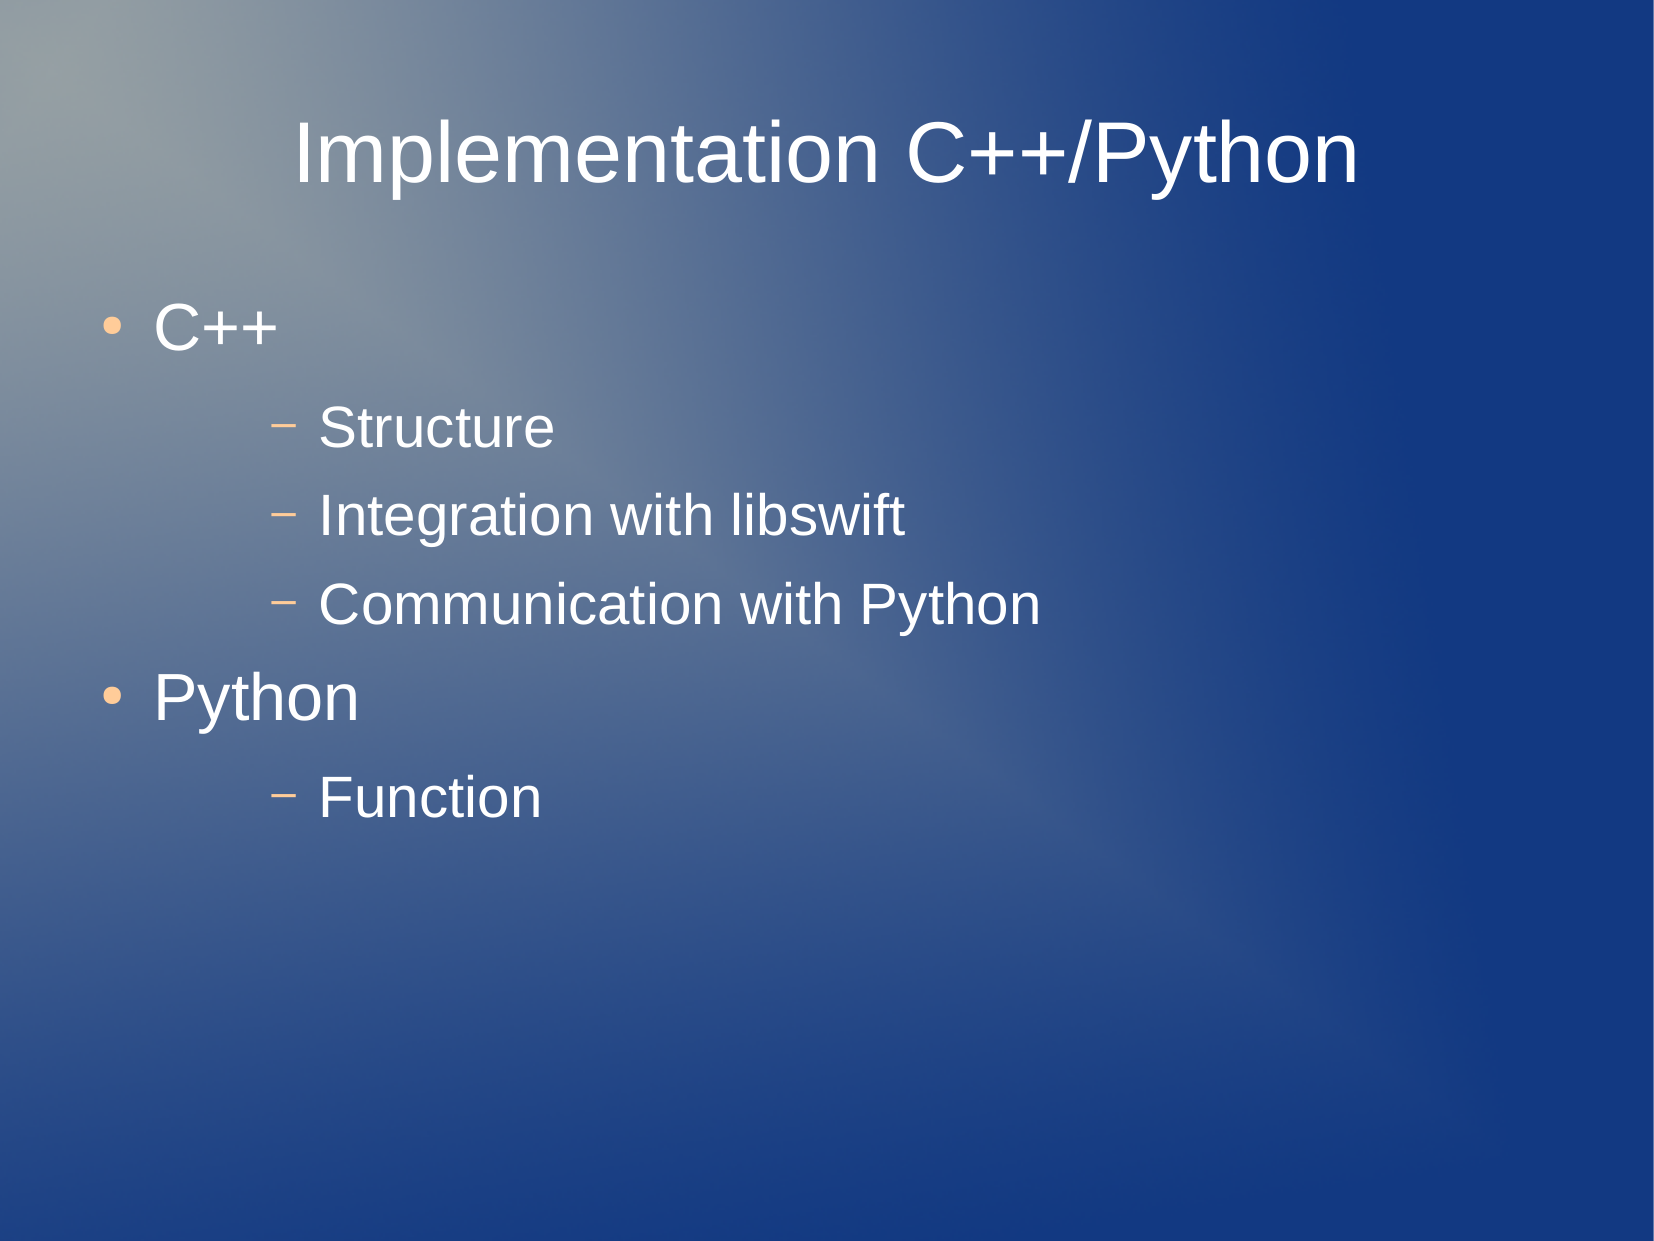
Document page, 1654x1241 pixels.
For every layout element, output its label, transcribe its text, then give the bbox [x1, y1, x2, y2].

picture [0, 0, 1654, 1241]
title Implementation C++/Python [82, 49, 1571, 257]
list C++ Structure Integration with libswift Communication with Python Python Function [82, 290, 1571, 1010]
